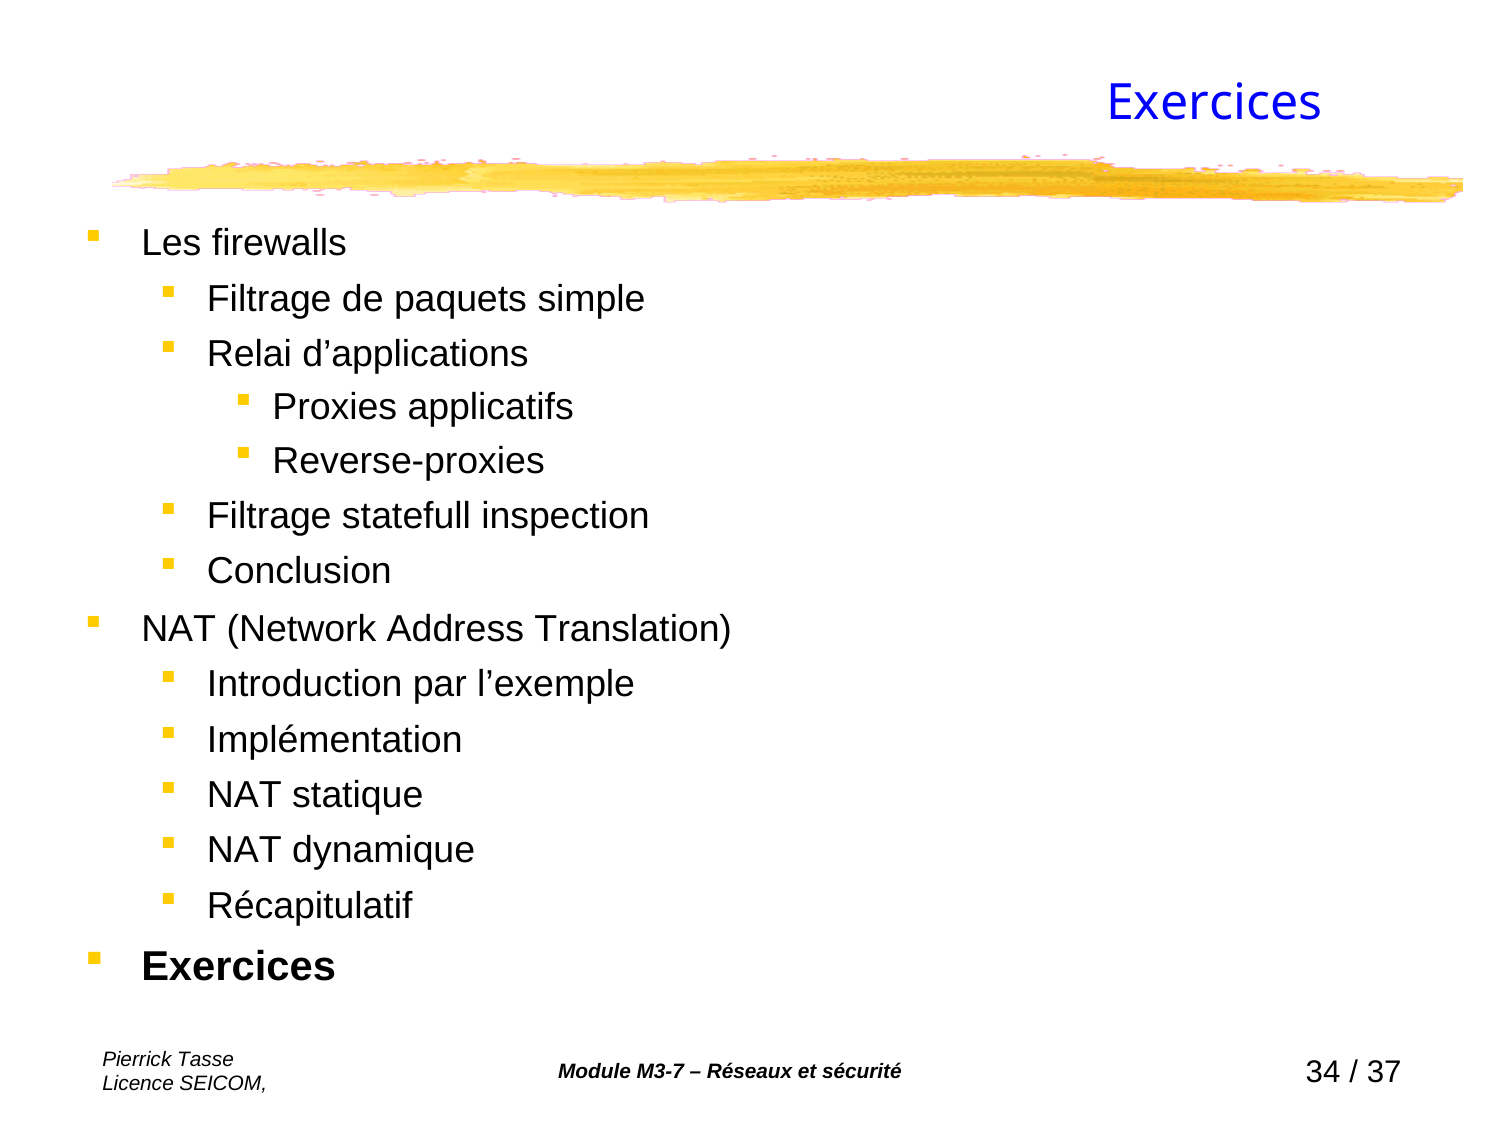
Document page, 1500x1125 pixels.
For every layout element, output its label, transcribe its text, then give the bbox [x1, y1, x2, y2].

title Exercices [62, 37, 1338, 138]
list Les firewalls Filtrage de paquets simple Relai d’applications Proxies applicatifs Reverse-proxies Filtrage statefull inspection Conclusion NAT (Network Address Translation) Introduction par l’exemple Implémentation NAT statique NAT dynamique Récapitulatif Exercices [69, 210, 1412, 1016]
picture [112, 149, 1463, 213]
